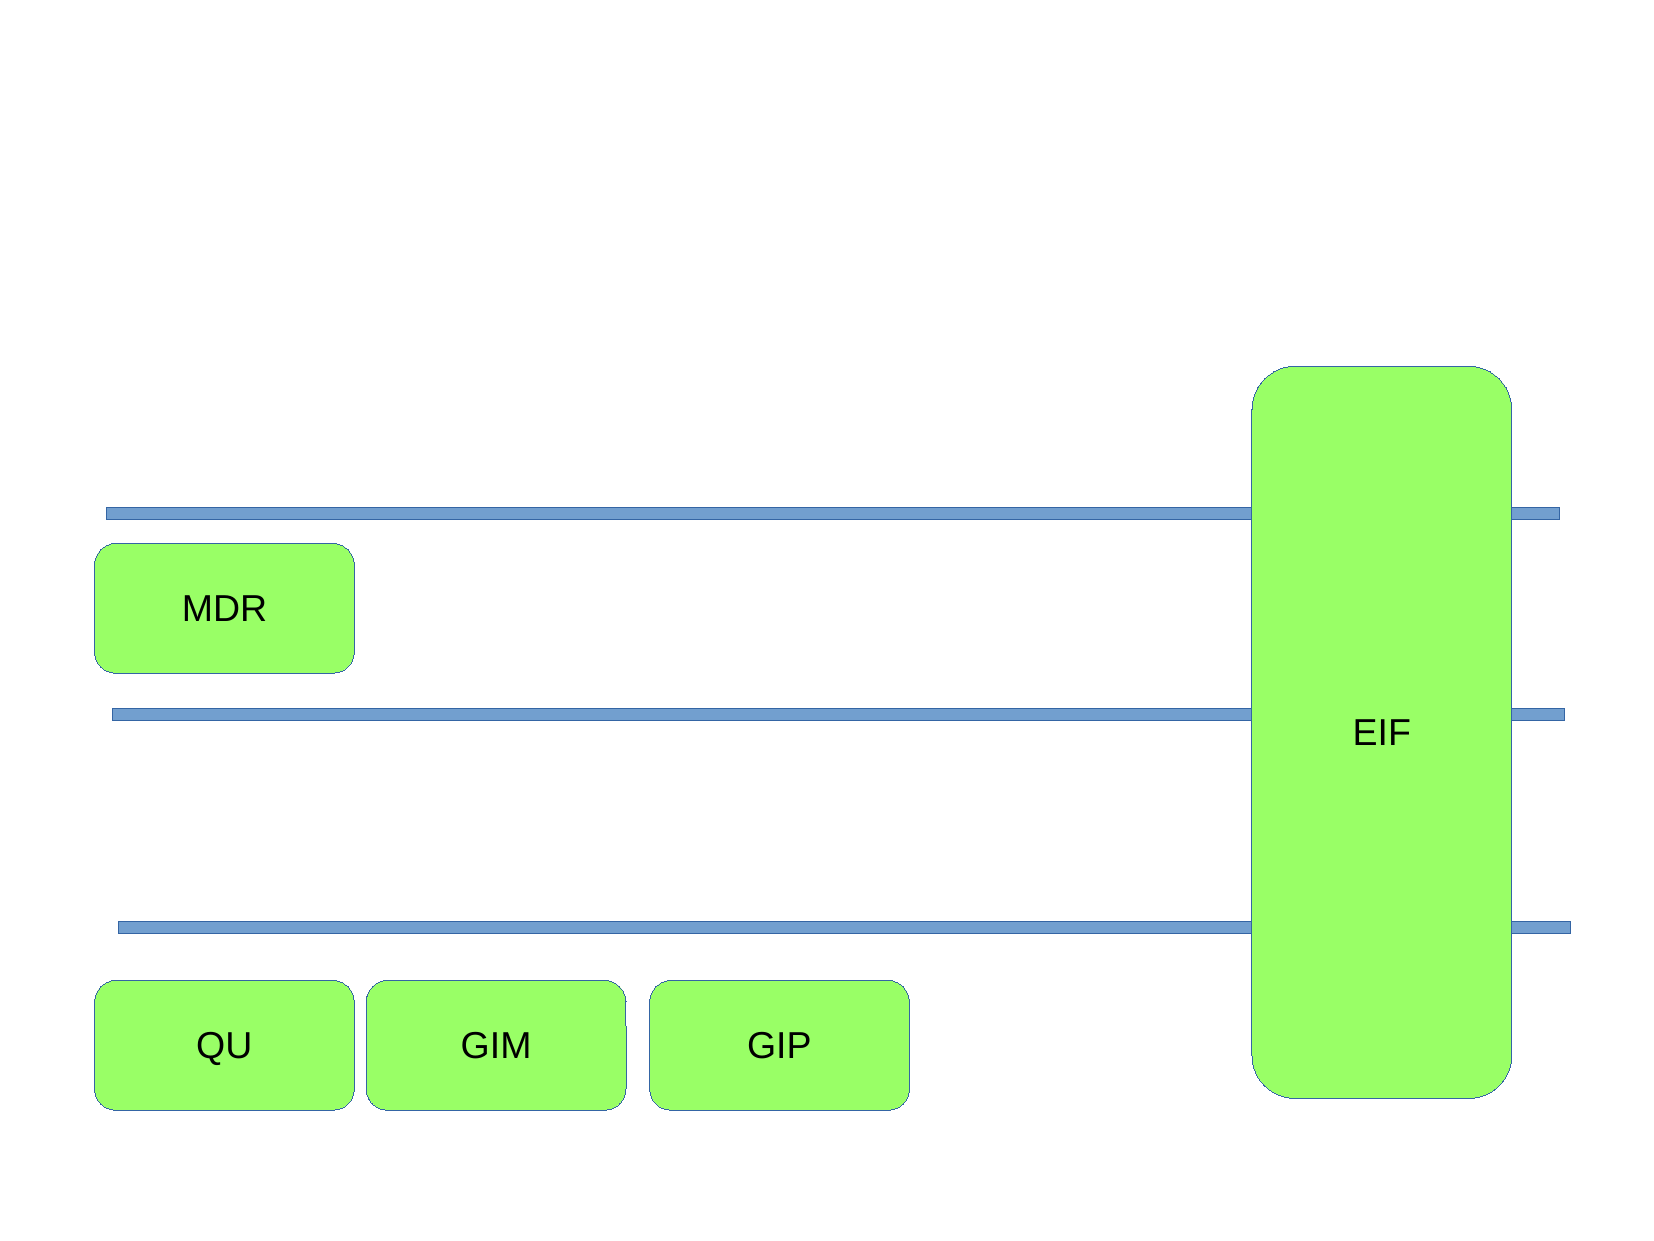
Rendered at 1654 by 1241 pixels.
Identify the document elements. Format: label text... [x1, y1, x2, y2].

text_box [112, 708, 1251, 721]
text_box [1512, 708, 1565, 721]
text_box MDR [94, 543, 355, 674]
text_box [1512, 921, 1571, 934]
text_box [118, 921, 1251, 934]
text_box GIP [649, 980, 910, 1111]
text_box QU [94, 980, 355, 1111]
text_box [1512, 507, 1560, 520]
text_box GIM [366, 980, 627, 1111]
text_box EIF [1251, 366, 1512, 1099]
text_box [106, 507, 1251, 520]
